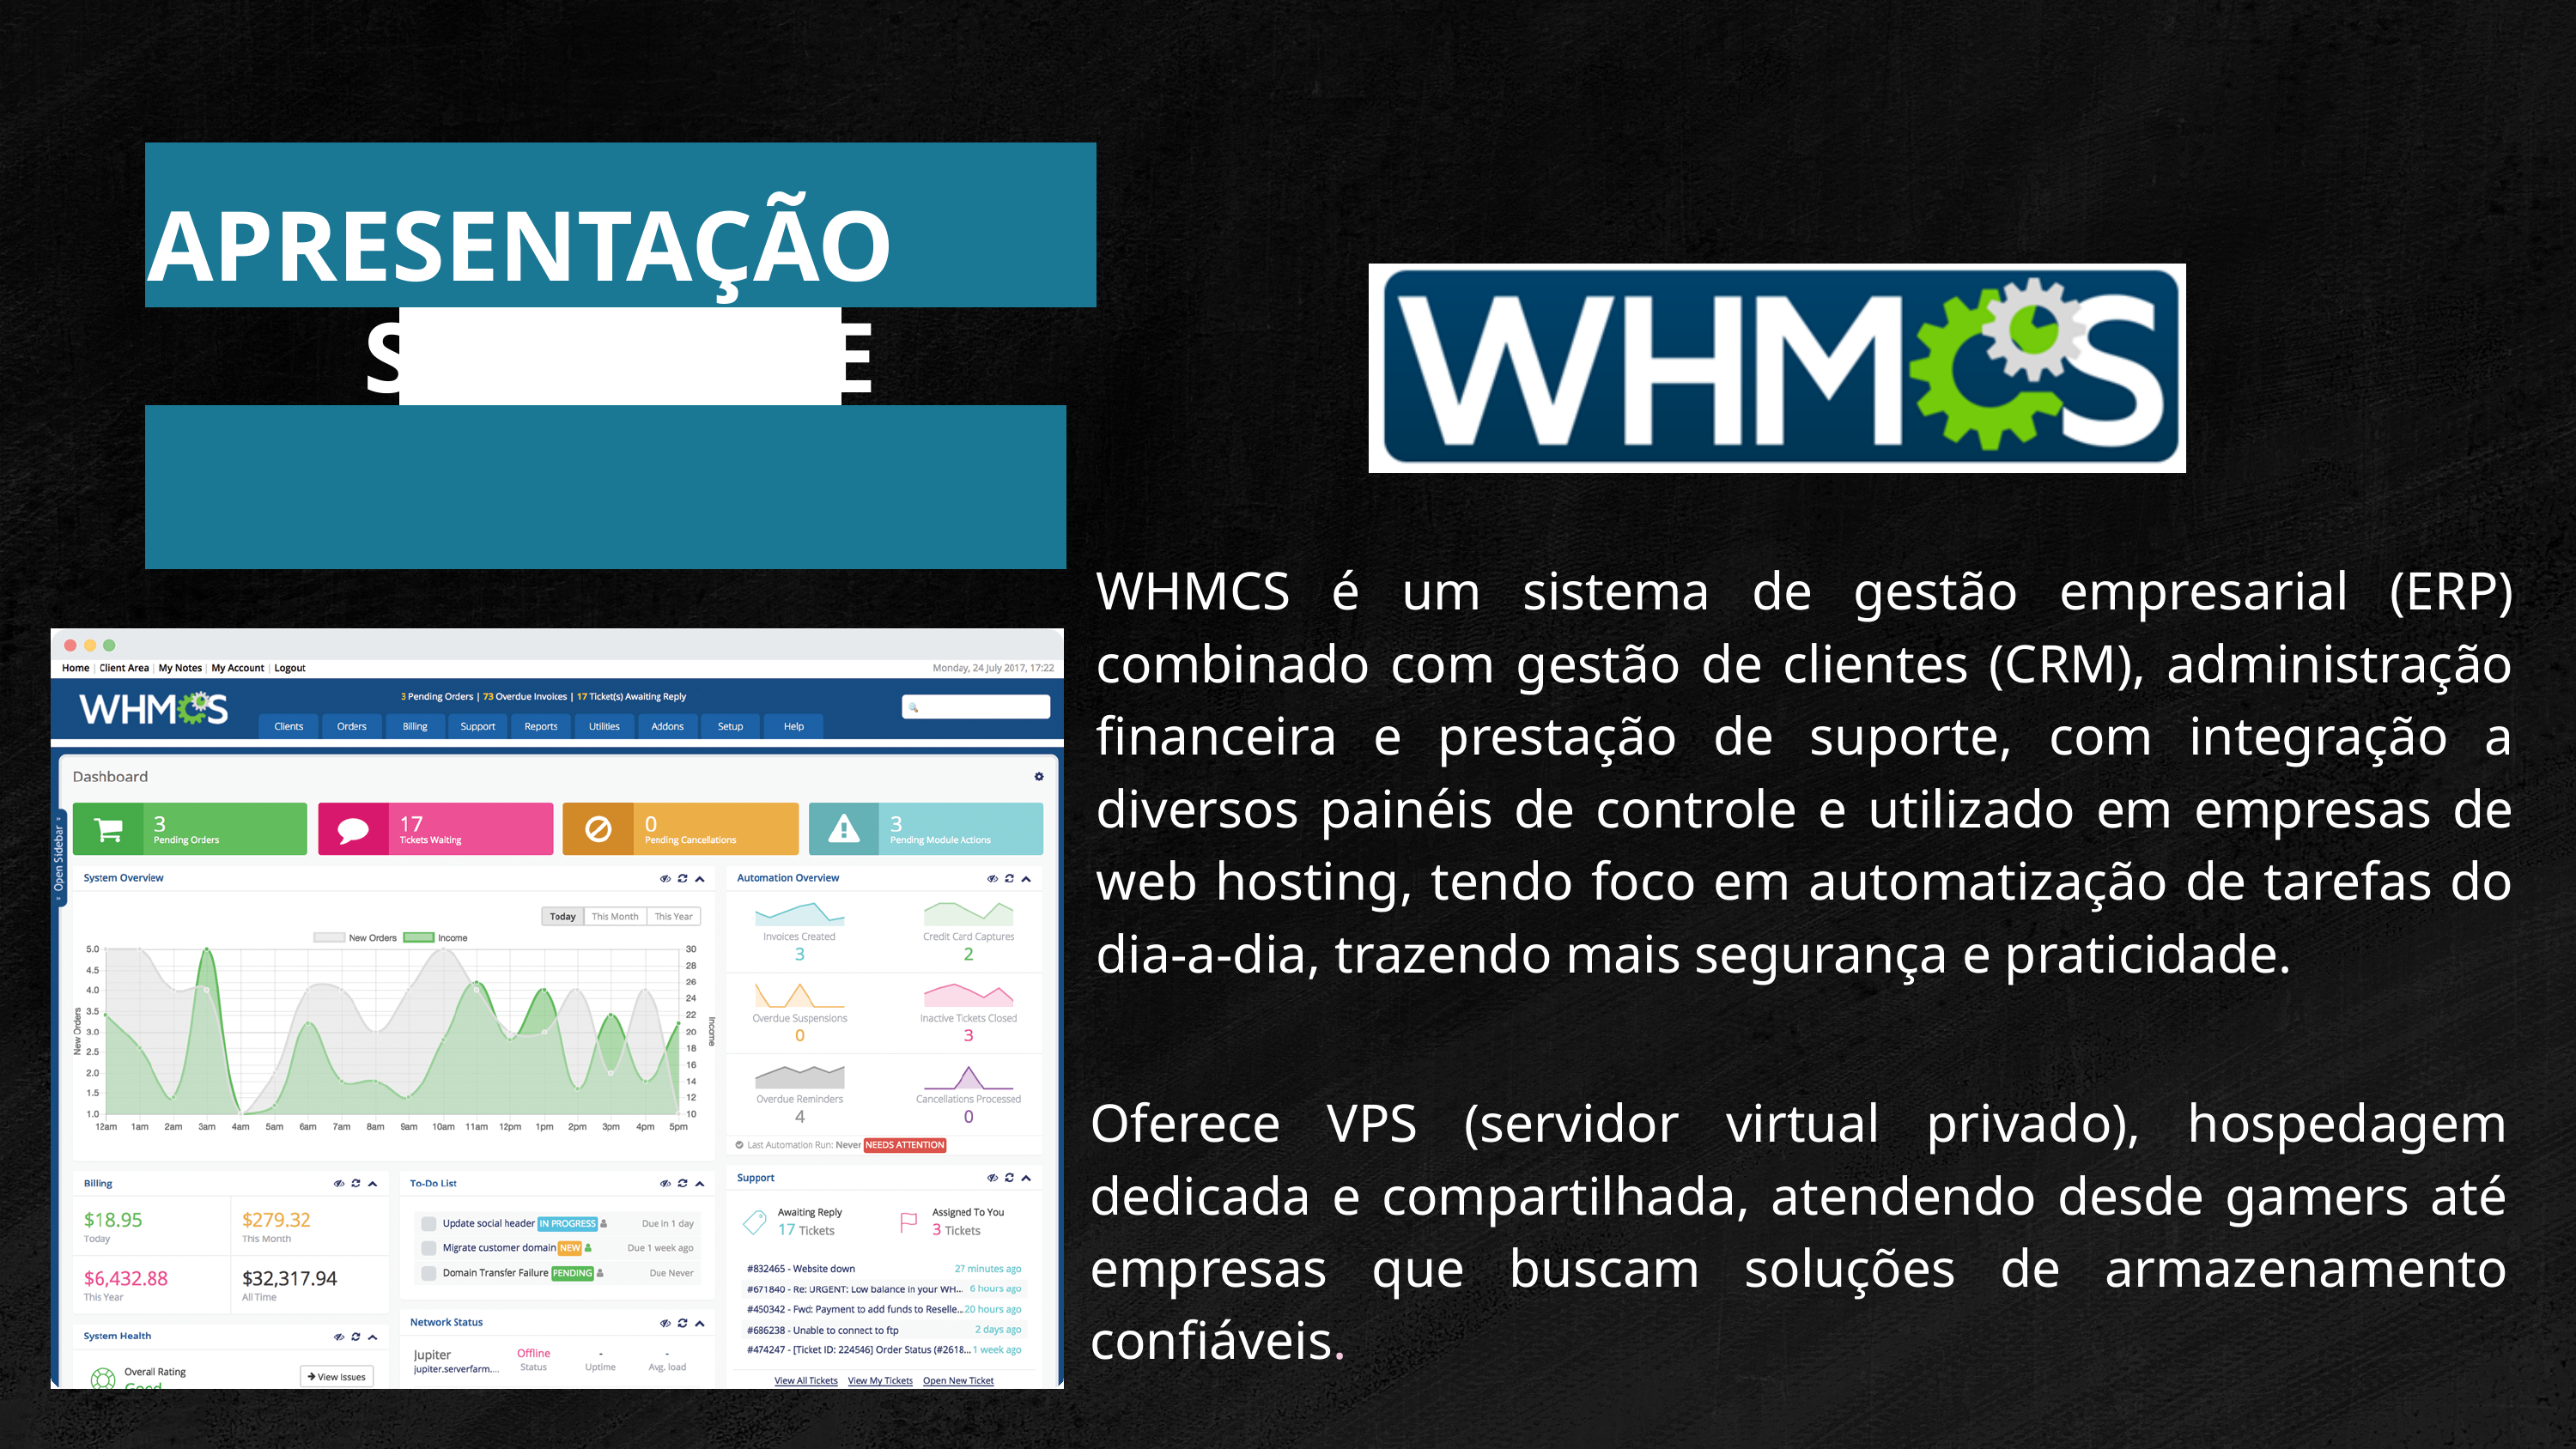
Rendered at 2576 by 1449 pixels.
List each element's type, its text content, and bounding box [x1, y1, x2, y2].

text_box WHMCS é um sistema de gestão empresarial (ERP) combinado com gestão de clientes (CRM), administração financeira e prestação de suporte, com integração a diversos painéis de controle e utilizado em empresas de web hosting, tendo foco em automatização de tarefas do dia-a-dia, trazendo mais segurança e praticidade. [1096, 548, 2516, 984]
text_box [0, 0, 2576, 1449]
picture [1369, 264, 2186, 473]
picture [51, 628, 1064, 1390]
text_box APRESENTAÇÃO DO SOFTWARE [111, 188, 1130, 413]
text_box Oferece VPS (servidor virtual privado), hospedagem dedicada e compartilhada, atendendo desde gamers até empresas que buscam soluções de armazenamento confiáveis. [1090, 1079, 2510, 1371]
